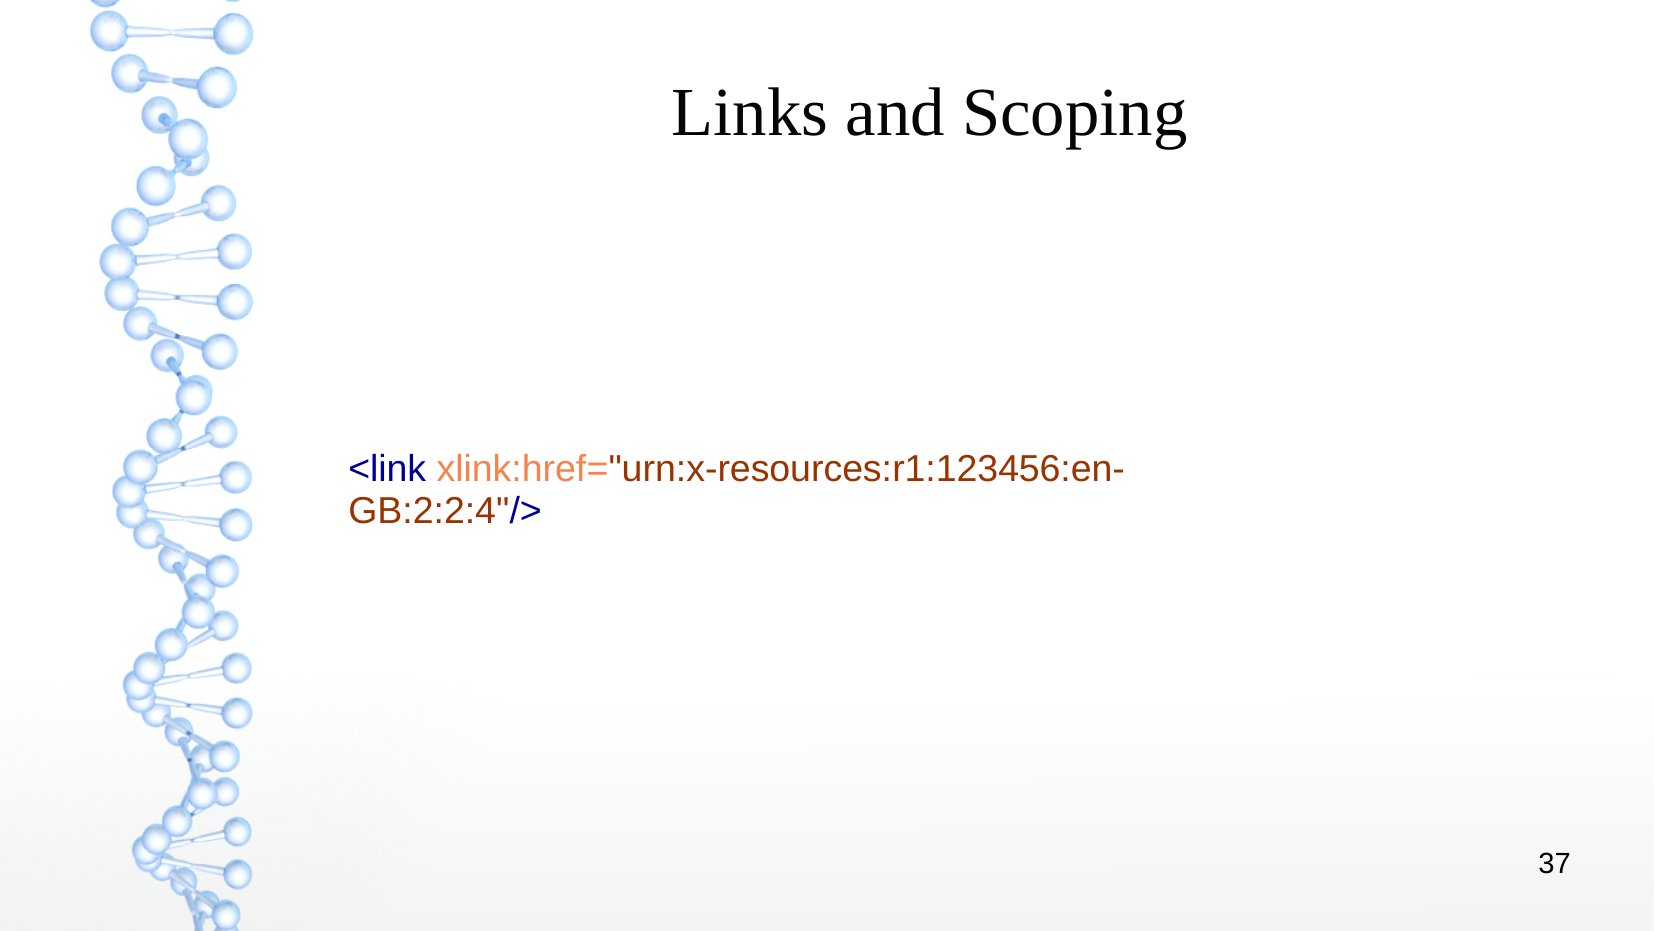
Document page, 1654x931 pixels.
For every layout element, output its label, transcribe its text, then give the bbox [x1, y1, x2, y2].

picture [0, 0, 1654, 931]
title Links and Scoping [265, 35, 1595, 189]
text_box <link xlink:href="urn:x-resources:r1:123456:en-GB:2:2:4"/> [333, 440, 1334, 498]
